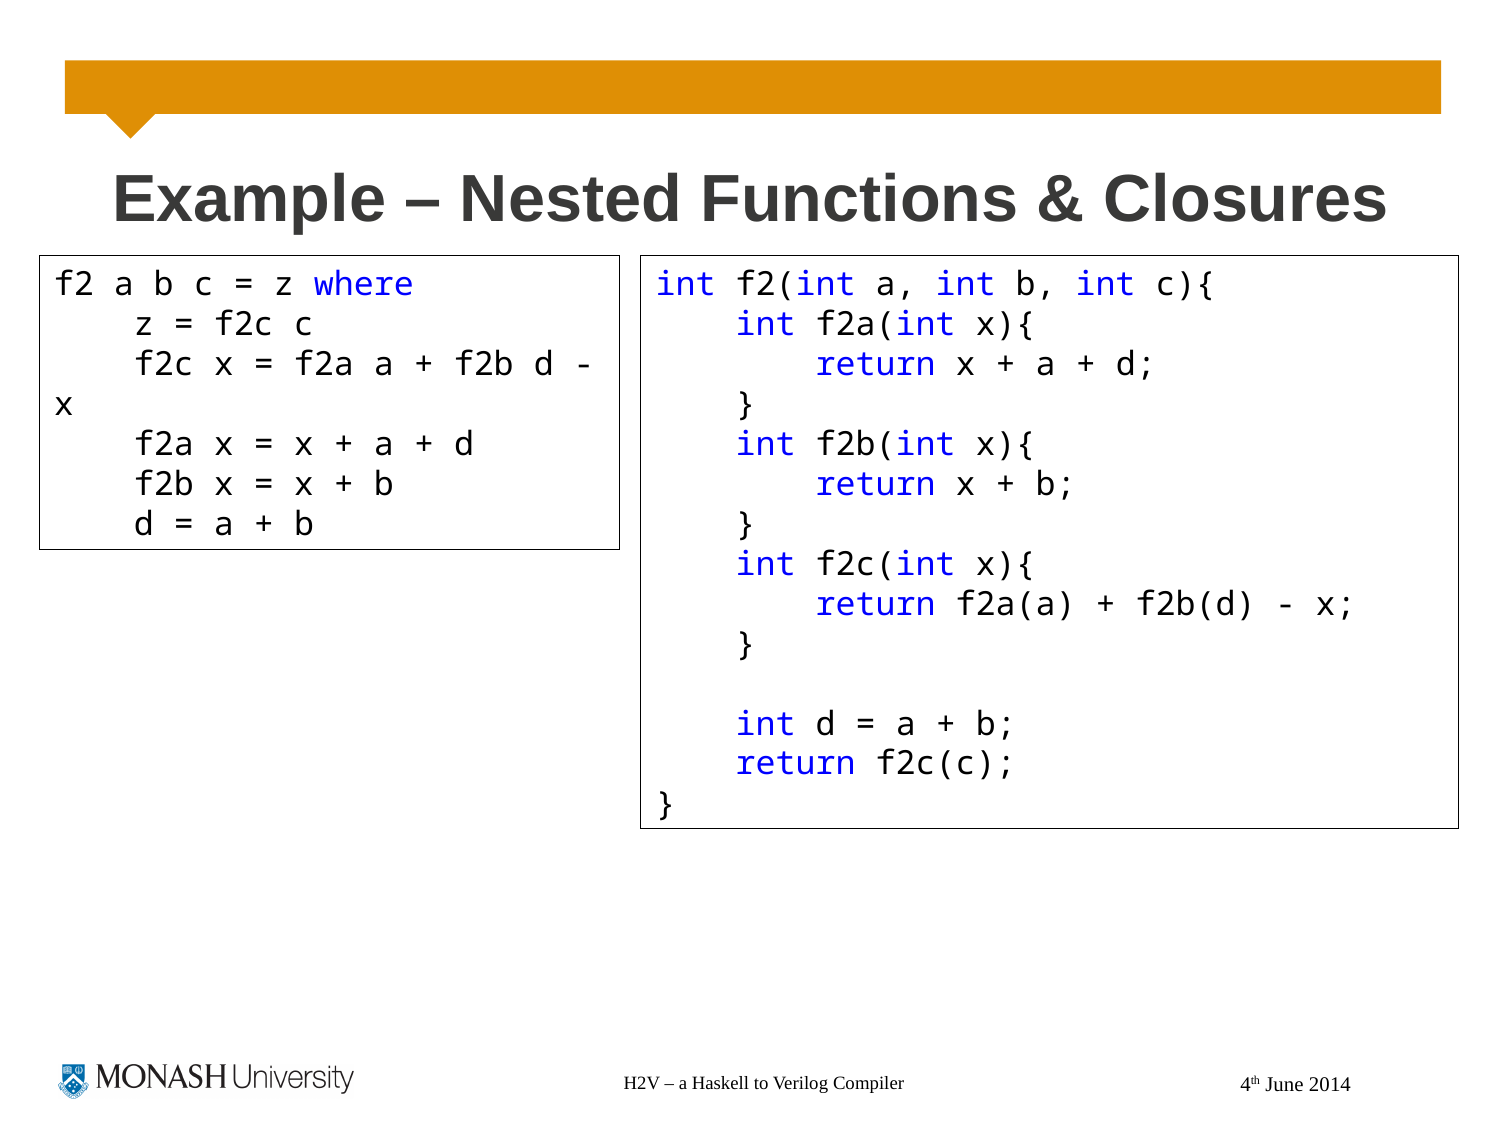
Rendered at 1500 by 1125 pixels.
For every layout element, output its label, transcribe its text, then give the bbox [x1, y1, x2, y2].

text_box f2 a b c = z where z = f2c c f2c x = f2a a + f2b d - x f2a x = x + a + d f2b x = x + b d = a + b [39, 255, 620, 550]
picture [58, 1064, 354, 1099]
text_box int f2(int a, int b, int c){ int f2a(int x){ return x + a + d; } int f2b(int x){ return x + b; } int f2c(int x){ return f2a(a) + f2b(d) - x; } int d = a + b; return f2c(c); } [640, 255, 1459, 829]
title Example – Nested Functions & Closures [112, 154, 1459, 256]
